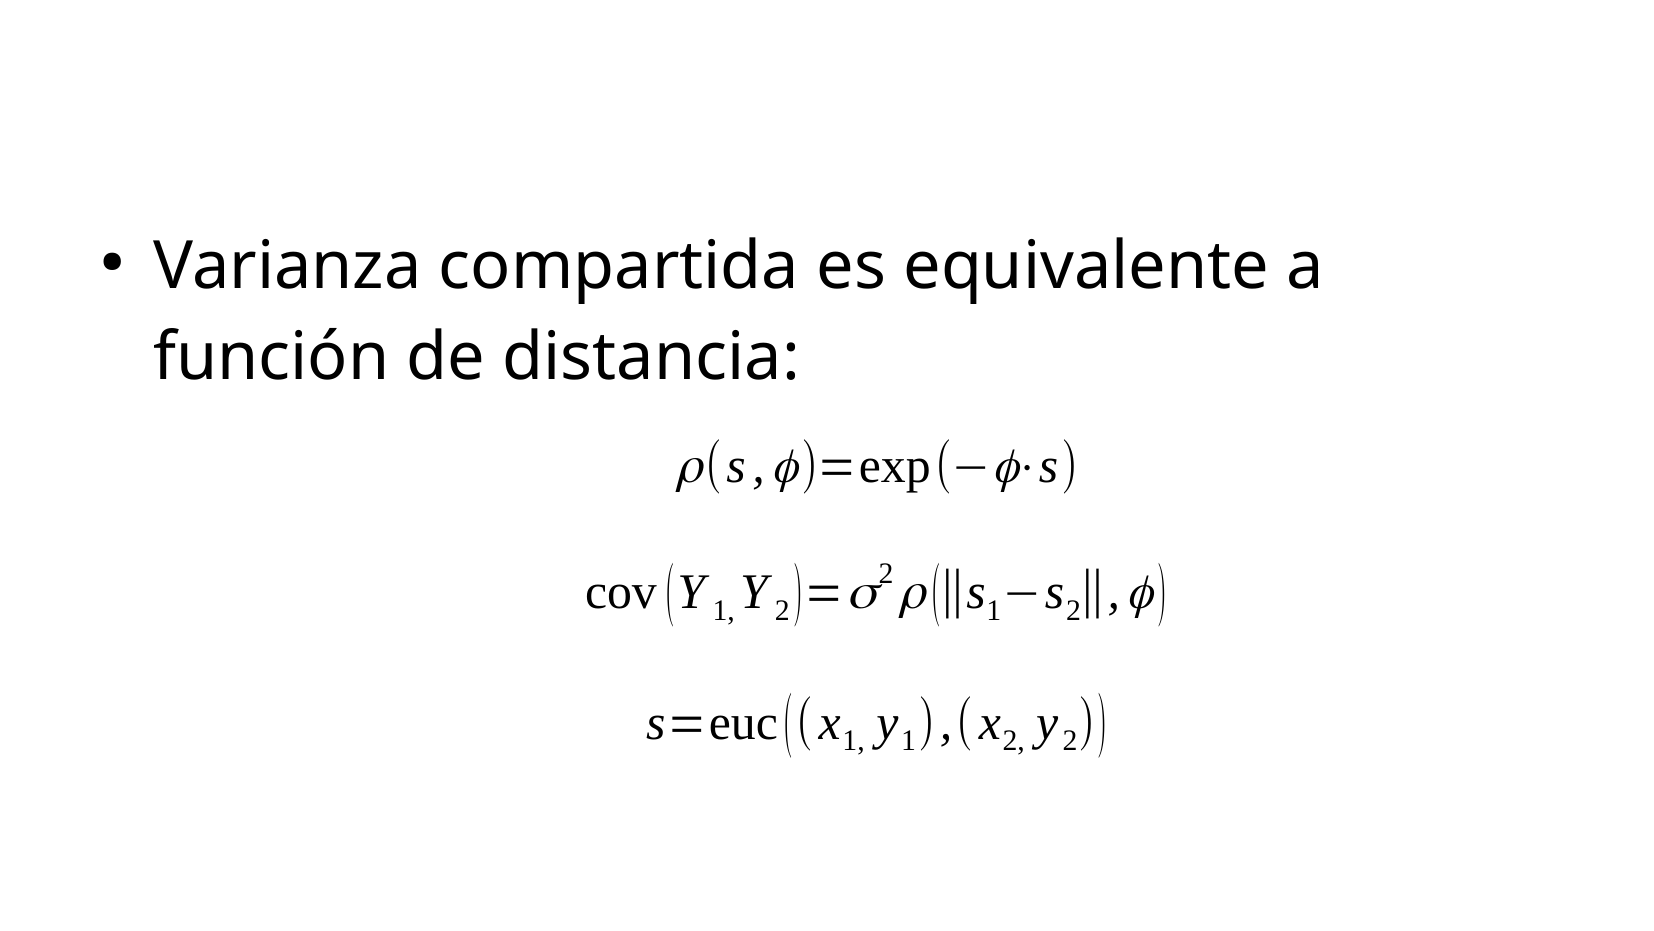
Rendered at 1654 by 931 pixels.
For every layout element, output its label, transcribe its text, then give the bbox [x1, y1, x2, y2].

chart [578, 437, 1173, 762]
list Varianza compartida es equivalente a función de distancia: [82, 217, 1571, 758]
